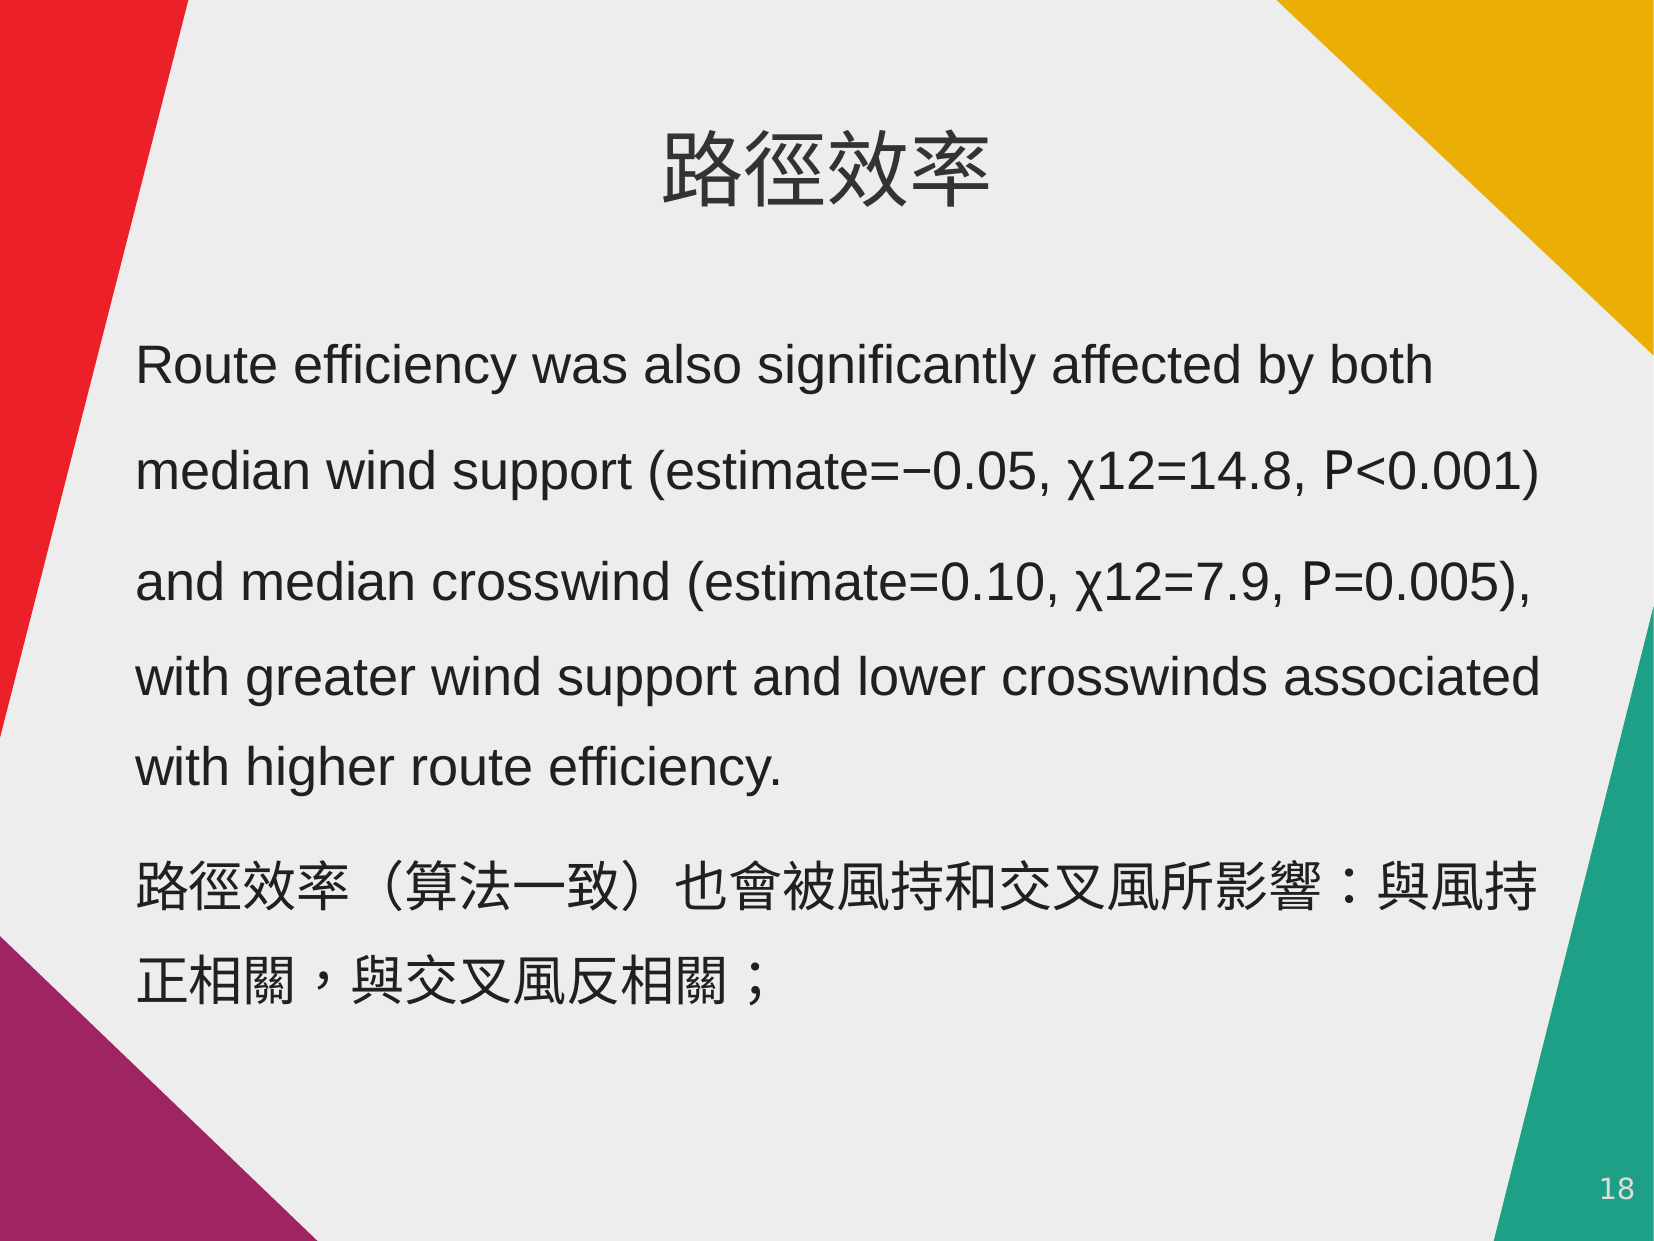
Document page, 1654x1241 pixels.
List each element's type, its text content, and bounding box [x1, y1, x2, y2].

list Route efficiency was also significantly affected by both median wind support (estimate=−0.05, χ12=14.8, P<0.001) and median crosswind (estimate=0.10, χ12=7.9, P=0.005), with greater wind support and lower crosswinds associated with higher route efficiency. 路徑效率（算法一致）也會被風持和交叉風所影響：與風持正相關，與交叉風反相關； [135, 304, 1559, 1036]
title 路徑效率 [114, 73, 1539, 271]
